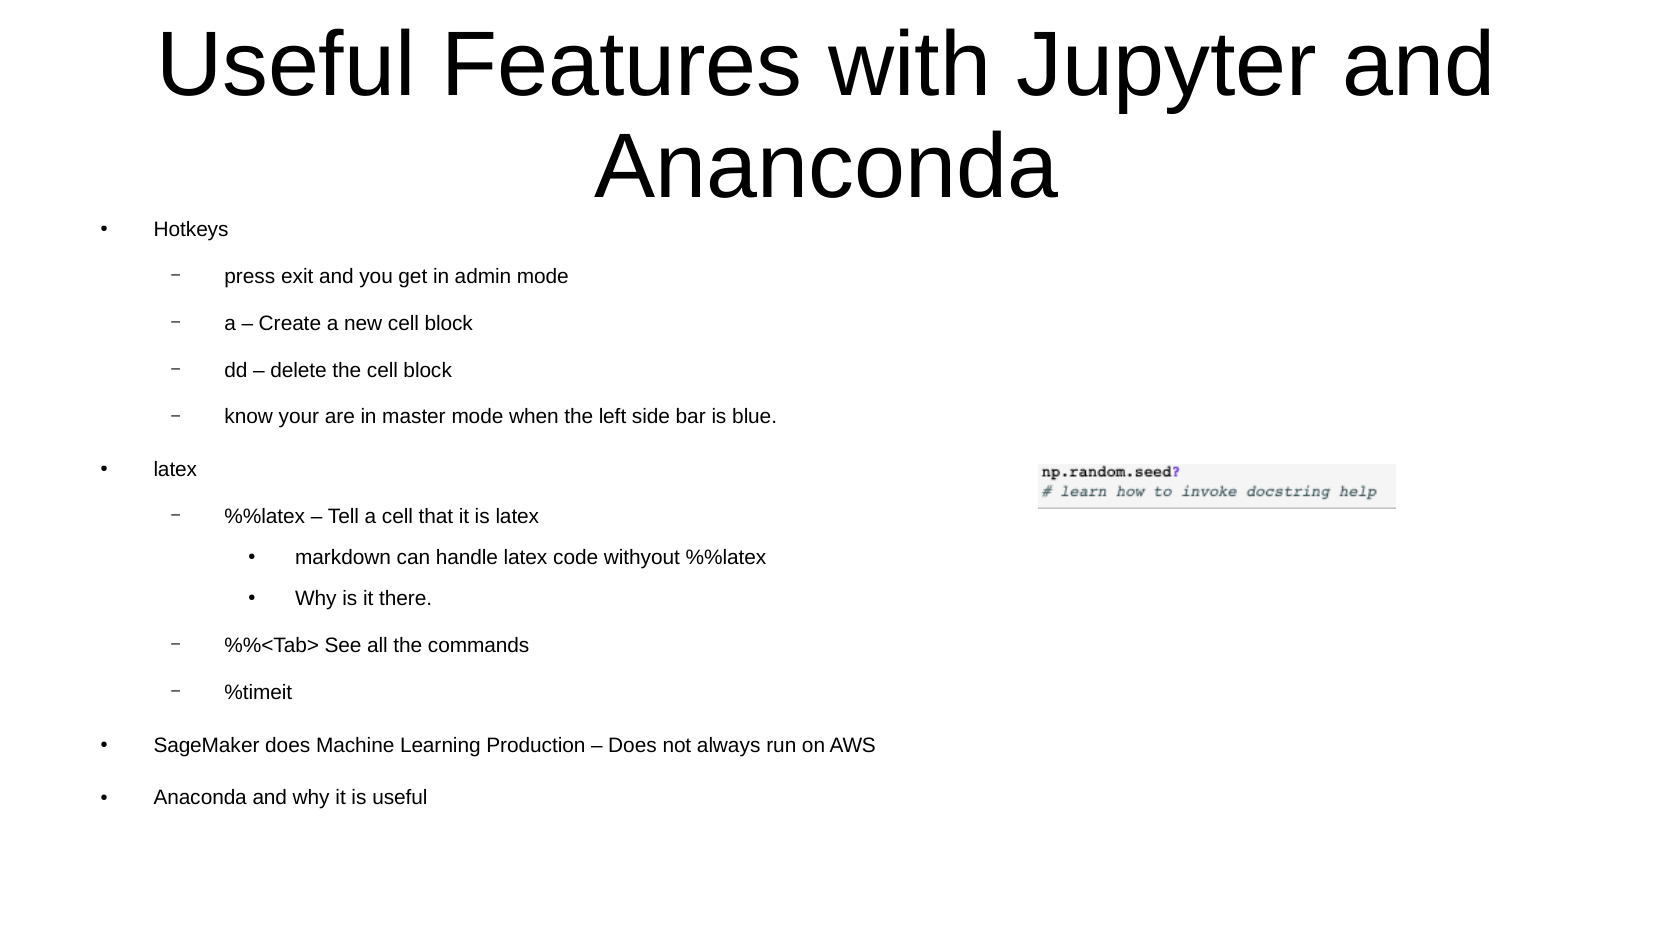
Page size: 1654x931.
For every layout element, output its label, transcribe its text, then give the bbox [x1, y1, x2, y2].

picture [1038, 464, 1396, 509]
title Useful Features with Jupyter and Ananconda [82, 12, 1571, 217]
list Hotkeys press exit and you get in admin mode a – Create a new cell block dd – delete the cell block know your are in master mode when the left side bar is blue. latex %%latex – Tell a cell that it is latex markdown can handle latex code withyout %%latex Why is it there. %%<Tab> See all the commands %timeit SageMaker does Machine Learning Production – Does not always run on AWS Anaconda and why it is useful [82, 217, 1636, 901]
